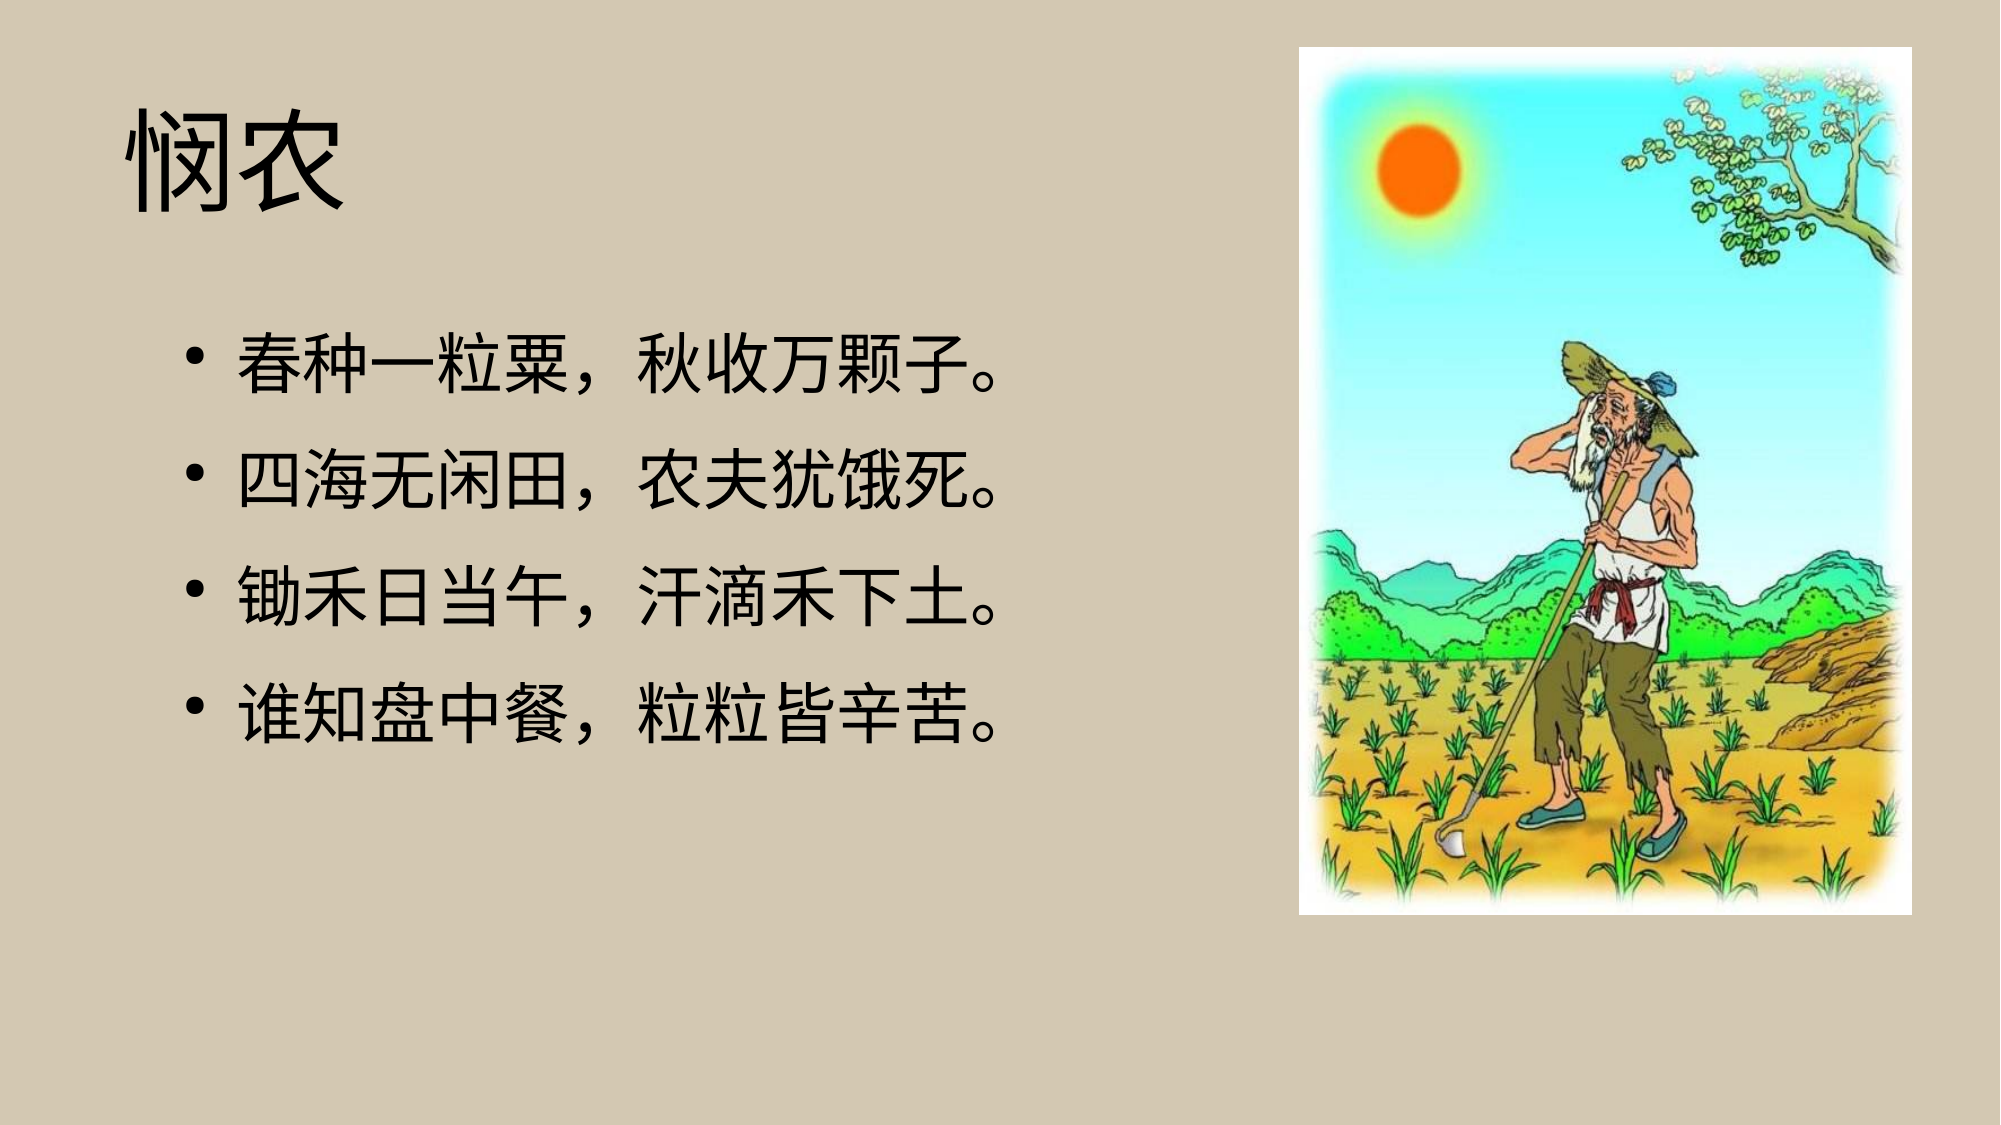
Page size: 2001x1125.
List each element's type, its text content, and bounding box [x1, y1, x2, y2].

list 春种一粒粟，秋收万颗子。 四海无闲田，农夫犹饿死。 锄禾日当午，汗滴禾下土。 谁知盘中餐，粒粒皆辛苦。 [165, 318, 1111, 839]
picture [1299, 47, 1912, 915]
title 悯农 [82, 50, 1123, 258]
